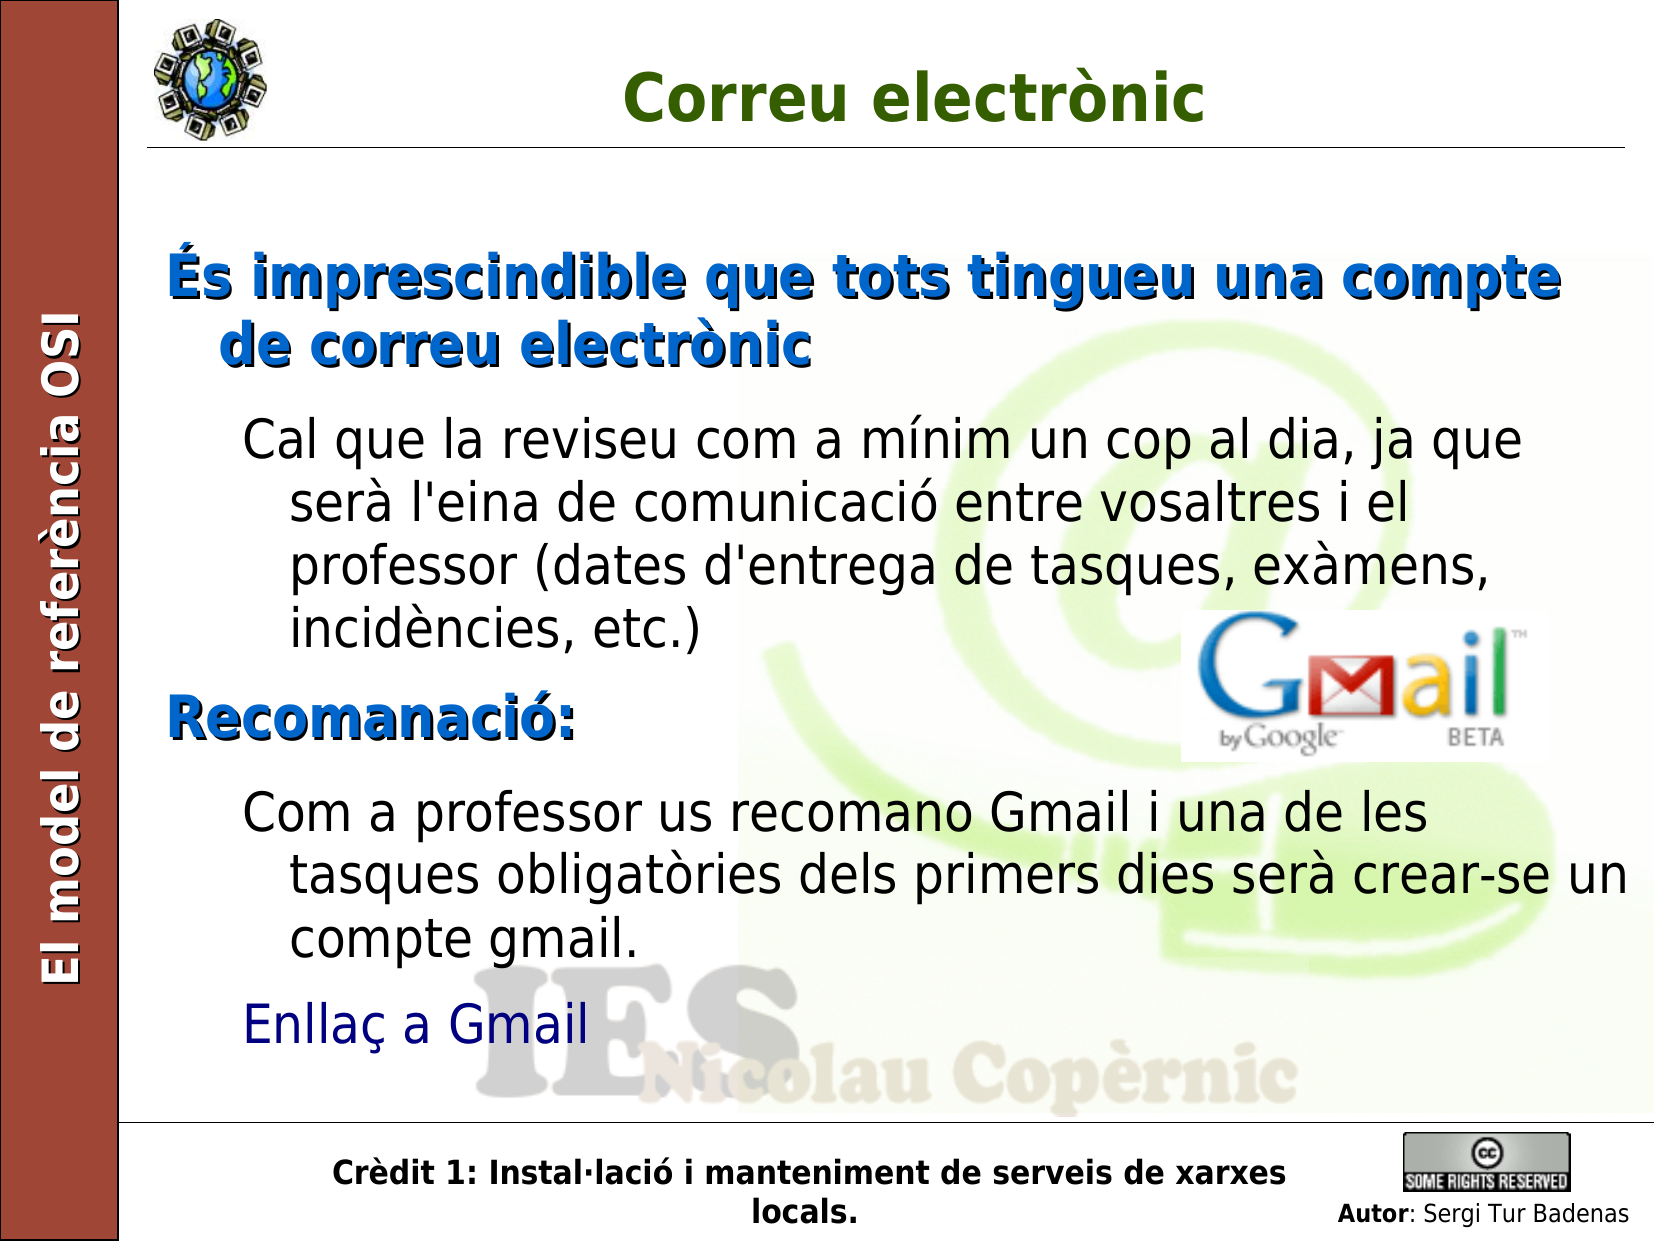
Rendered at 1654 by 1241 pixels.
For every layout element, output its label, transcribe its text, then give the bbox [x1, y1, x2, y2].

picture [154, 19, 268, 142]
picture [1181, 610, 1548, 762]
picture [466, 252, 1654, 1117]
picture [1403, 1132, 1571, 1192]
title Correu electrònic [171, 56, 1654, 141]
list És imprescindible que tots tingueu una compte de correu electrònic Cal que la reviseu com a mínim un cop al dia, ja que serà l'eina de comunicació entre vosaltres i el professor (dates d'entrega de tasques, exàmens, incidències, etc.) Recomanació: Com a professor us recomano Gmail i una de les tasques obligatòries dels primers dies serà crear-se un compte gmail. Enllaç a Gmail [147, 242, 1636, 1078]
